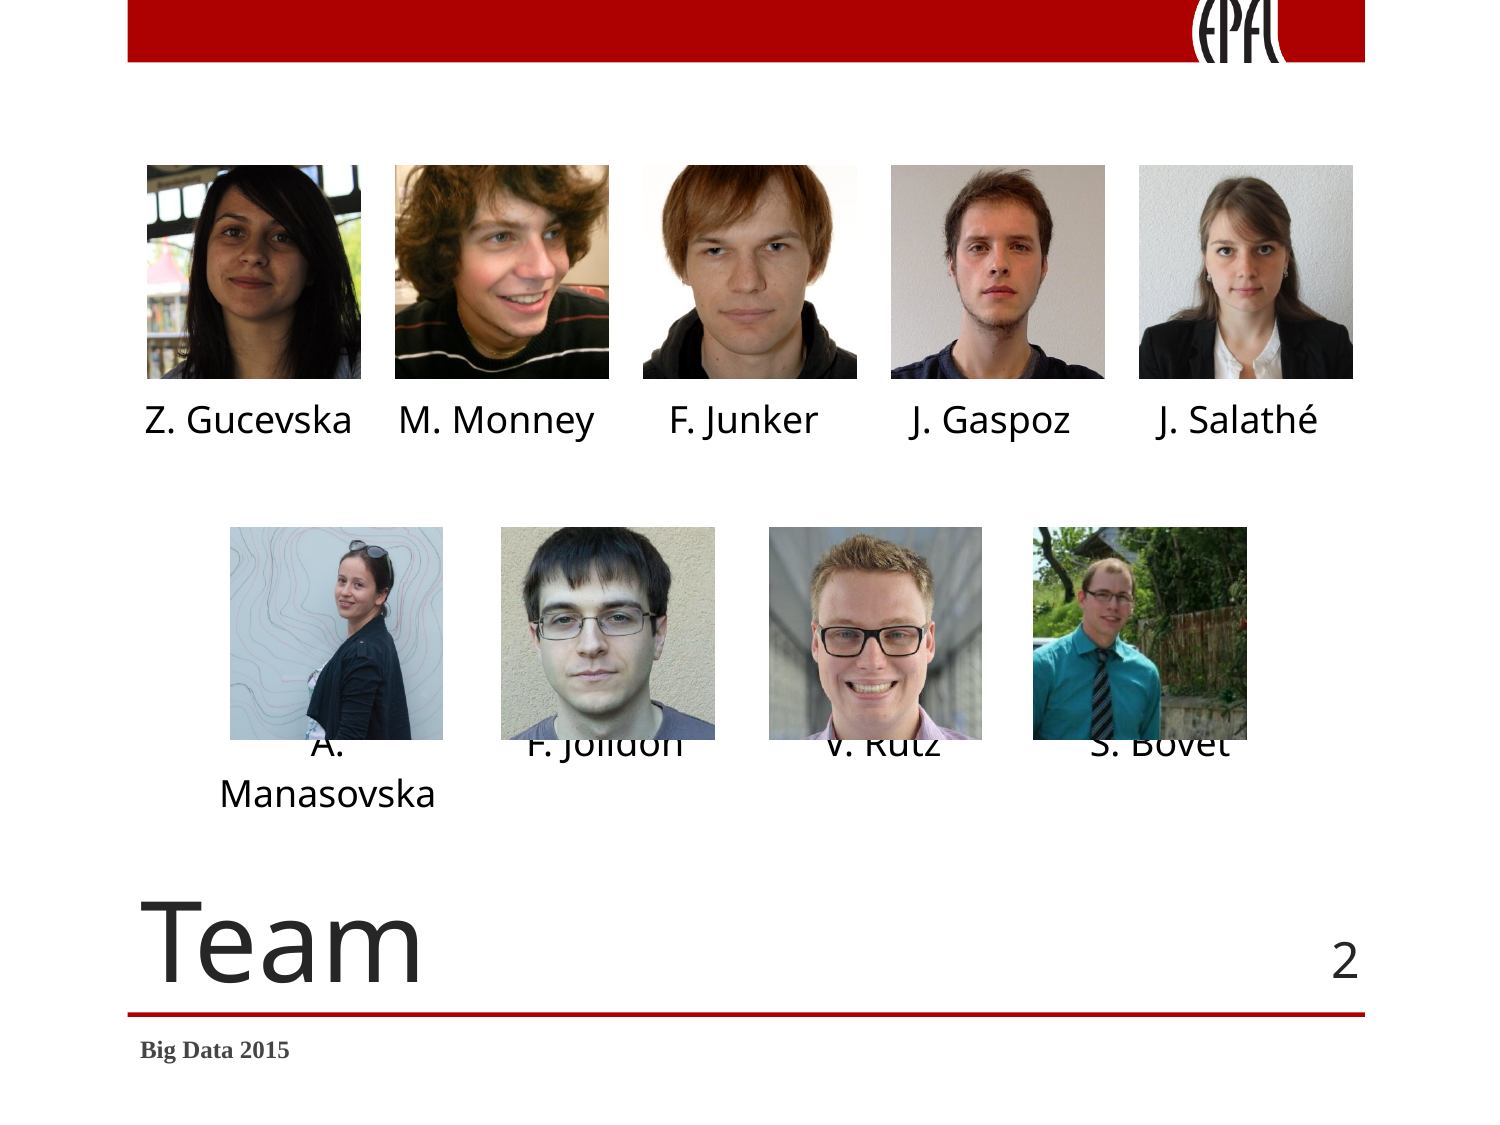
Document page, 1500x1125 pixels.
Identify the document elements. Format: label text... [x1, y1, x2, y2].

table_header [1115, 187, 1362, 386]
table_header [868, 187, 1115, 386]
table_header [189, 468, 466, 709]
table_cell V. Rutz [744, 709, 1021, 826]
table_header [373, 187, 620, 386]
table_header [620, 187, 868, 386]
table_cell M. Monney [373, 386, 620, 468]
table_cell J. Gaspoz [868, 386, 1115, 468]
picture [0, 0, 1500, 1125]
table_header [744, 468, 1021, 709]
table_cell Z. Gucevska [125, 386, 373, 506]
footer Big Data 2015 [125, 1018, 925, 1079]
table_cell F. Jolidon [466, 709, 744, 826]
table_cell S. Bovet [1159, 740, 1171, 754]
table_cell F. Junker [620, 386, 868, 468]
table_cell A. Manasovska [189, 709, 466, 826]
slide_number <numéro> [1250, 933, 1375, 993]
table_header [1021, 468, 1299, 709]
table_cell V. Rutz [893, 740, 904, 754]
table_header [466, 468, 744, 709]
table_cell S. Bovet [1021, 709, 1299, 826]
table_header [125, 187, 373, 386]
table_cell J. Salathé [1115, 386, 1362, 506]
title Team [125, 857, 1238, 1013]
